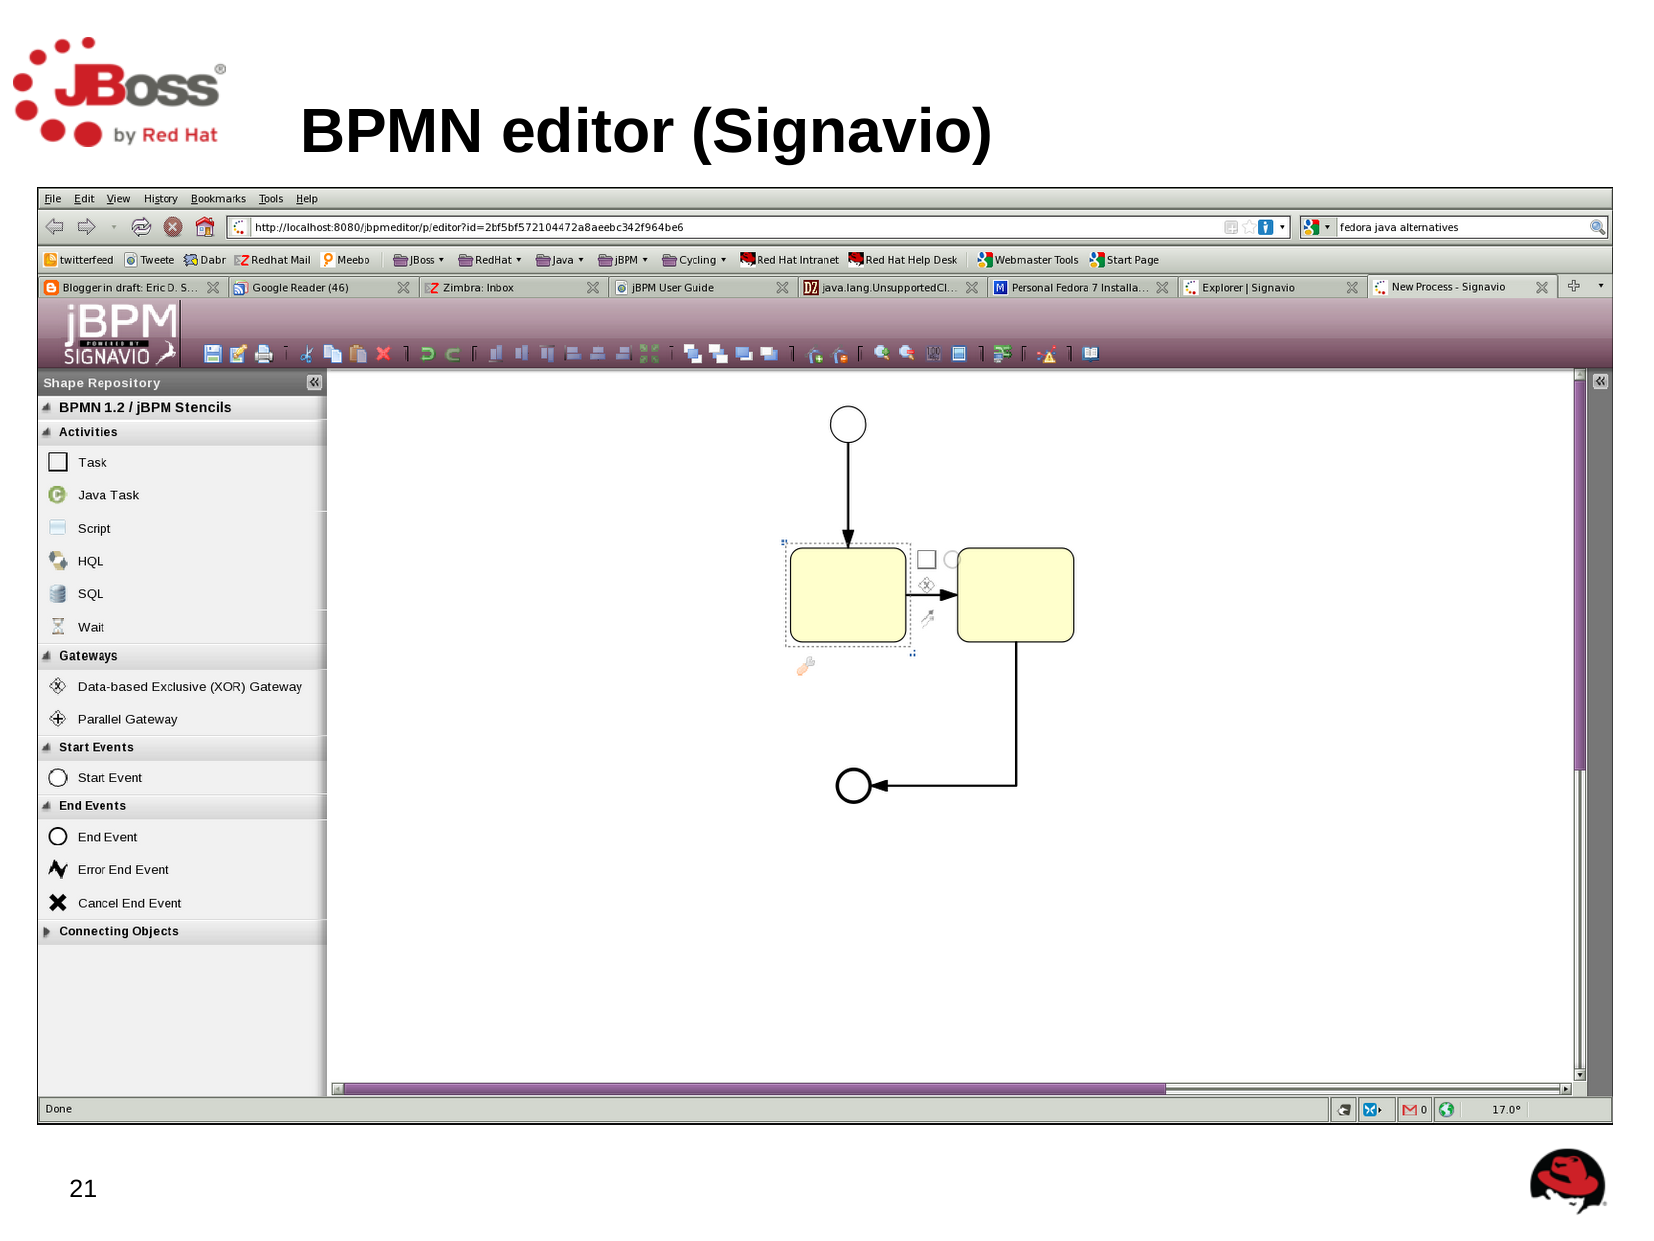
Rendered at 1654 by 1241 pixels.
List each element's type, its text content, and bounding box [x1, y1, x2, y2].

picture [37, 187, 1613, 1126]
title BPMN editor (Signavio) [300, 45, 1571, 187]
picture [1529, 1146, 1613, 1224]
picture [13, 37, 226, 147]
